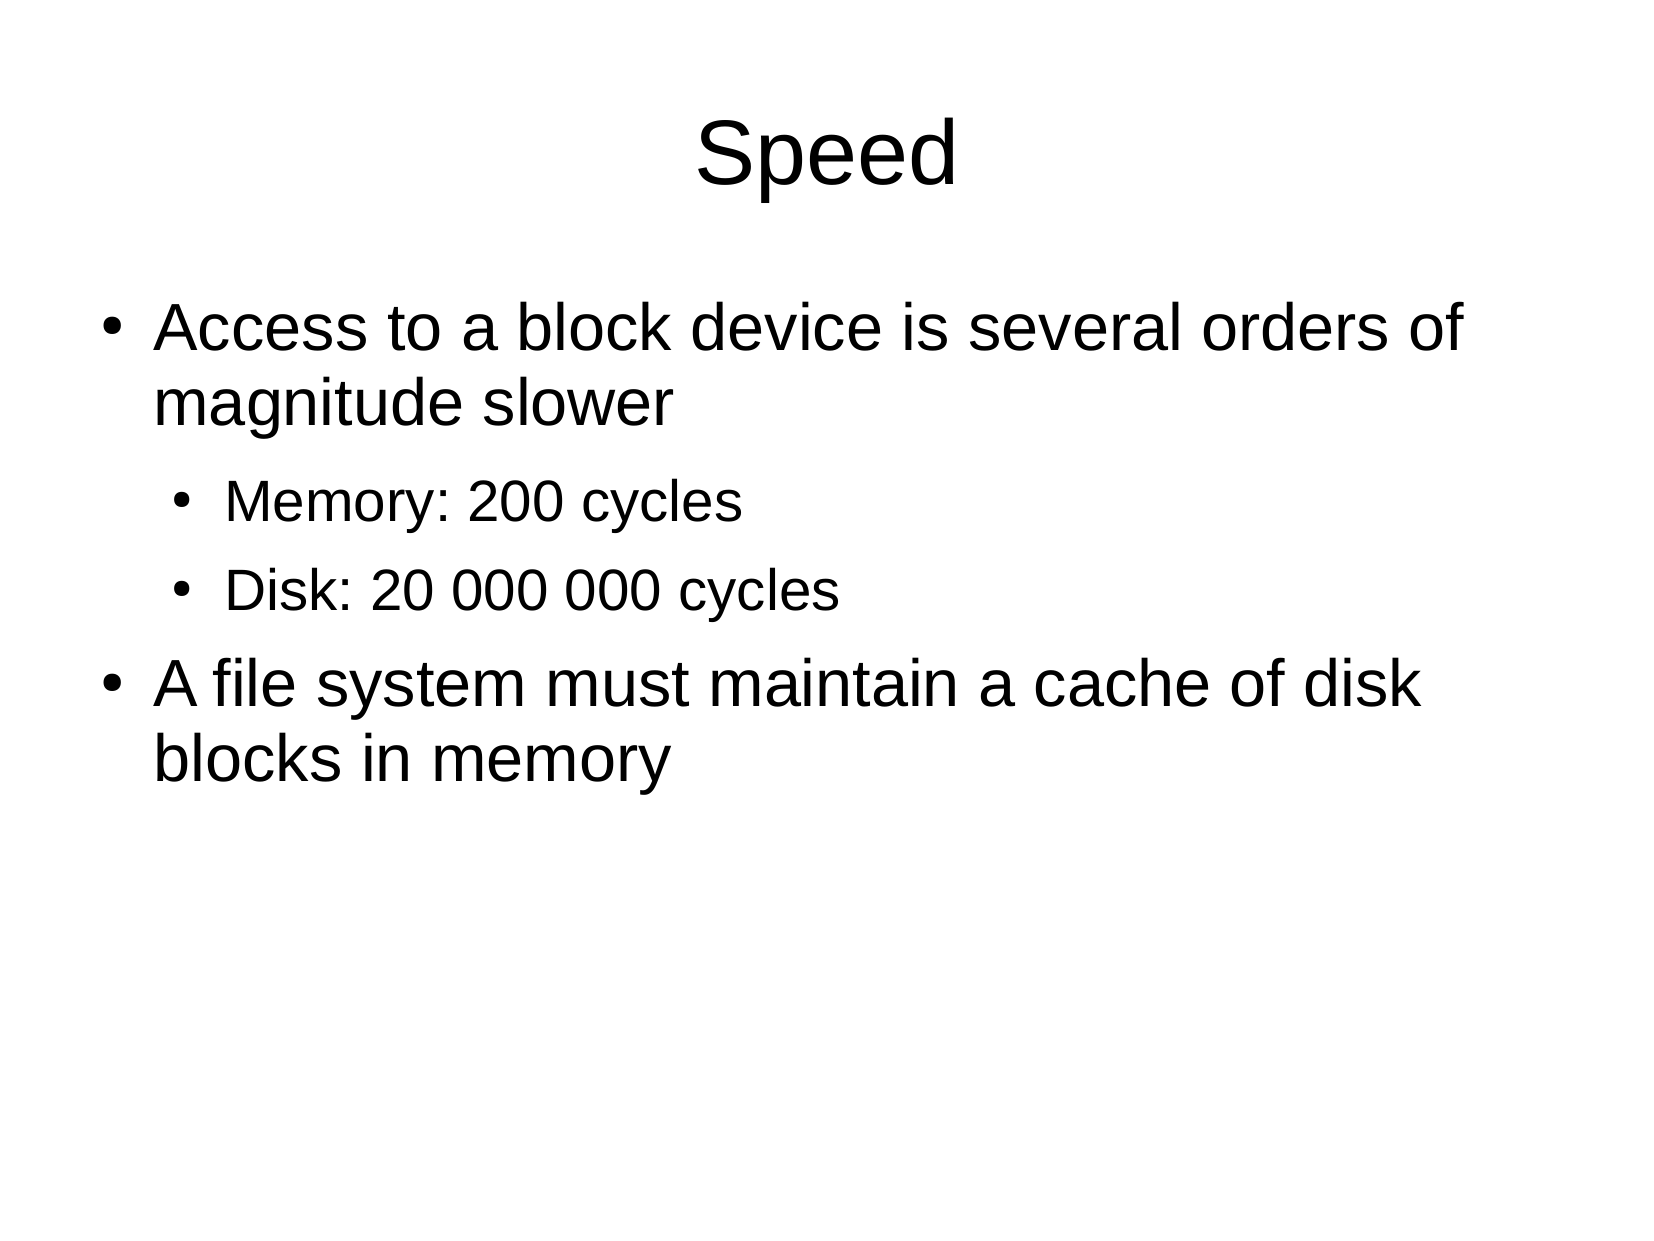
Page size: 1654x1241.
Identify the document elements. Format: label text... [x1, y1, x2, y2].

title Speed [82, 49, 1571, 257]
list Access to a block device is several orders of magnitude slower Memory: 200 cycles Disk: 20 000 000 cycles A file system must maintain a cache of disk blocks in memory [82, 290, 1571, 1010]
